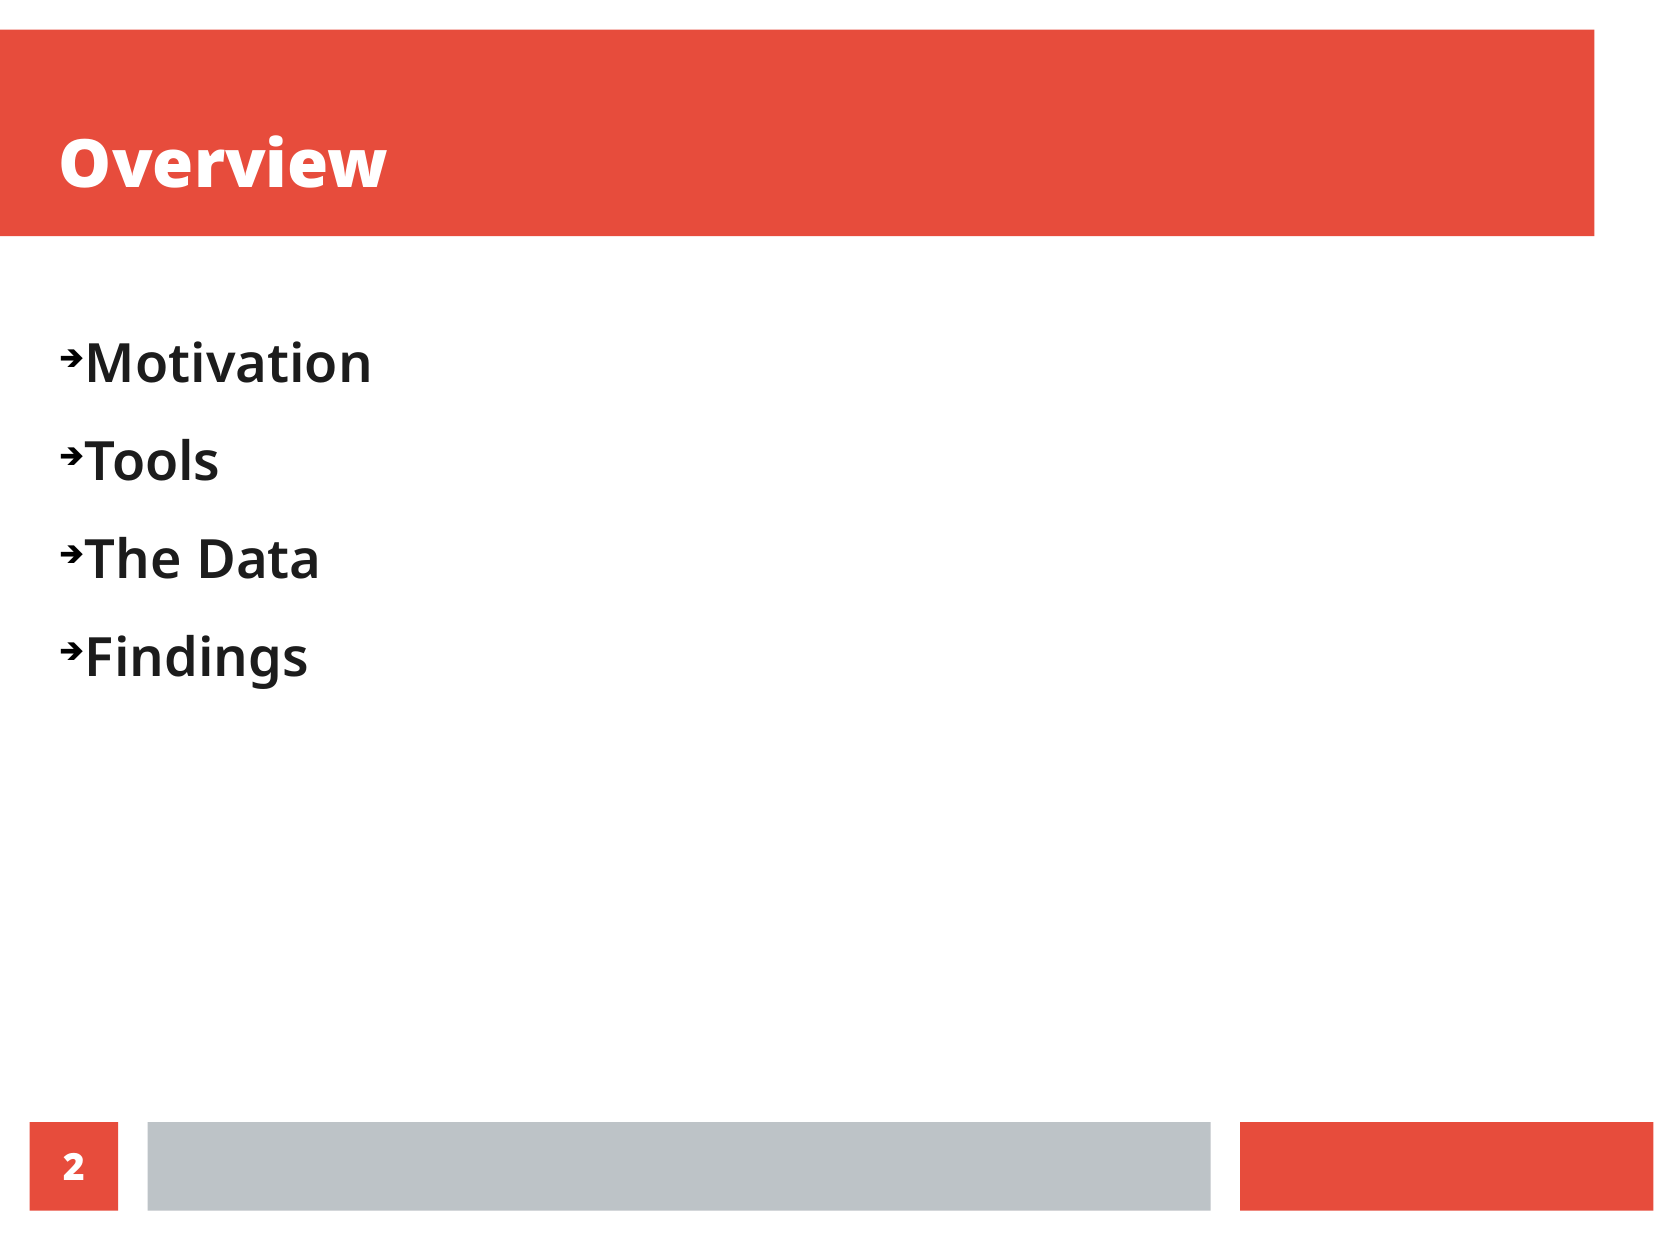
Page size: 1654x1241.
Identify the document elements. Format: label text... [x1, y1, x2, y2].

list Motivation Tools The Data Findings [59, 324, 1565, 1093]
title Overview [59, 59, 1595, 207]
